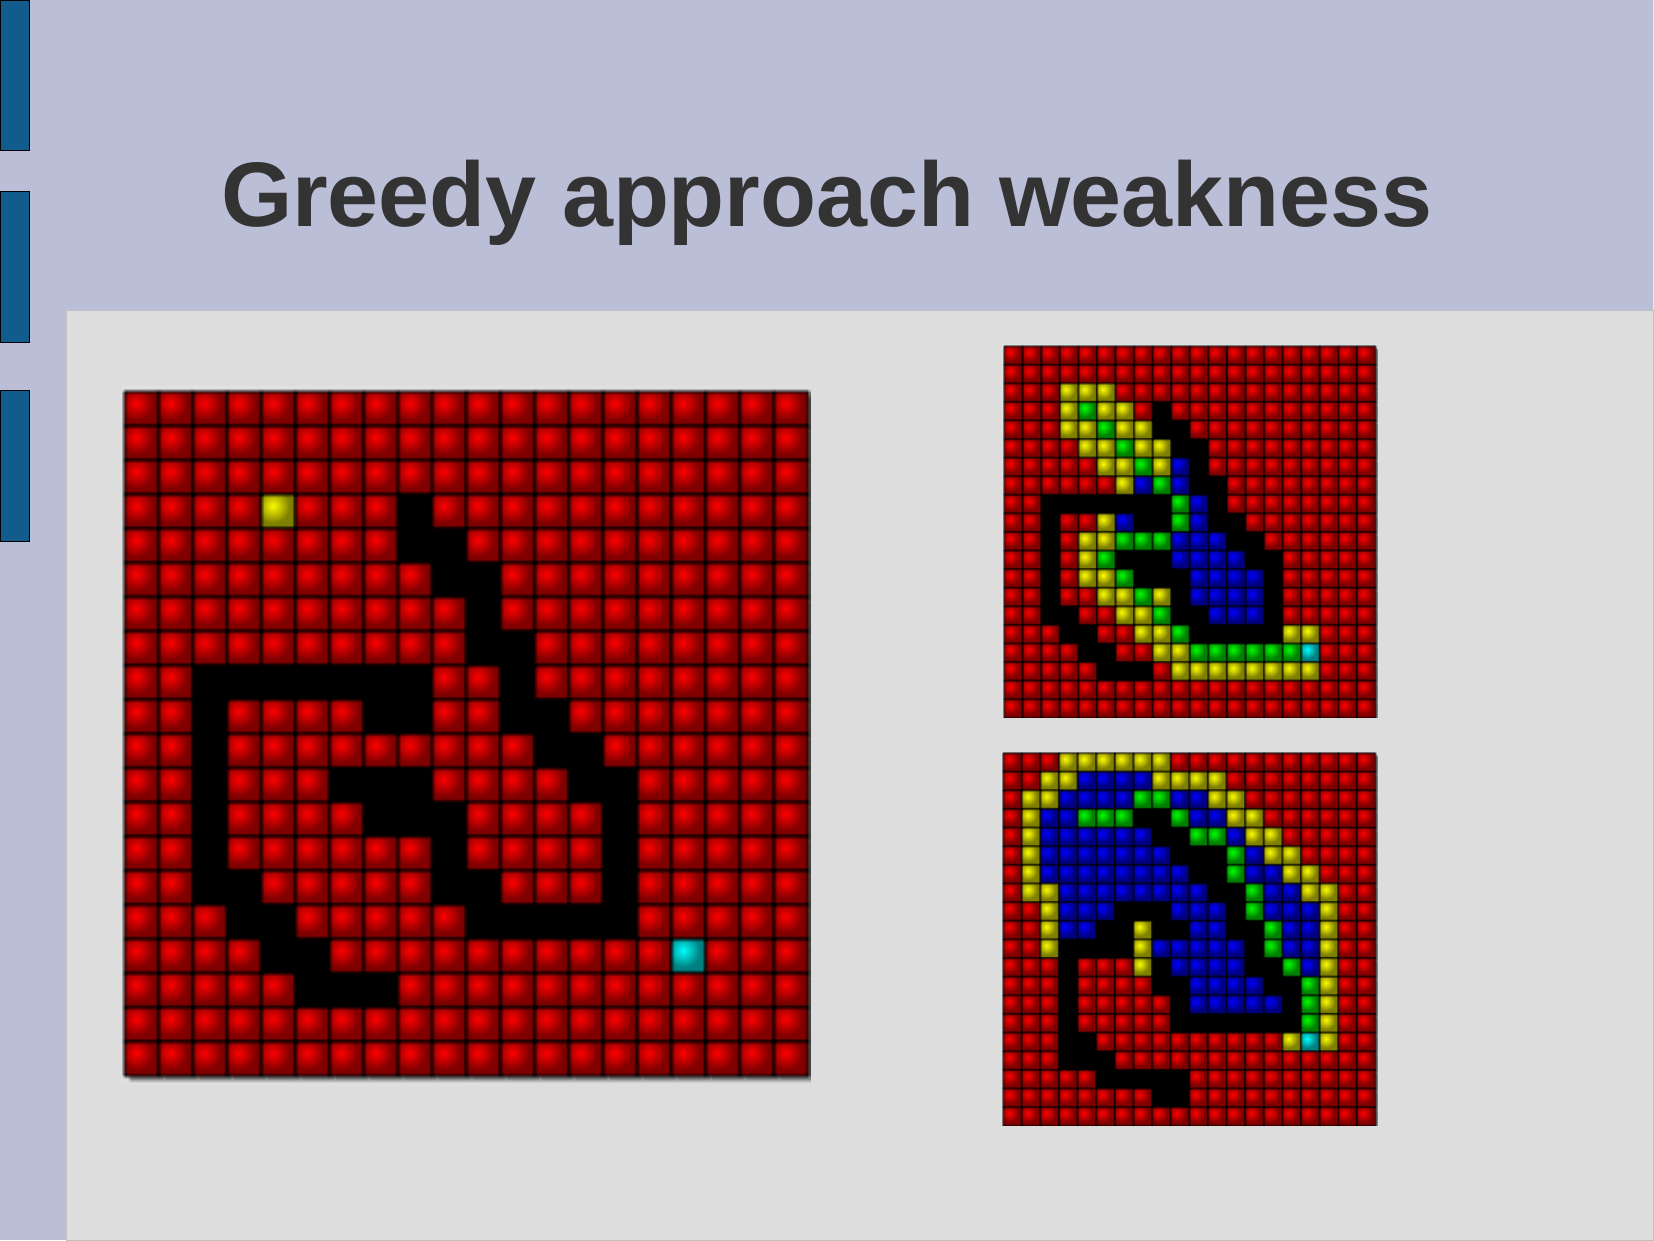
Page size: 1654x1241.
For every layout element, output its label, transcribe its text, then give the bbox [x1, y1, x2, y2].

picture [121, 386, 811, 1085]
picture [1001, 752, 1378, 1126]
title Greedy approach weakness [121, 91, 1534, 299]
picture [1002, 344, 1378, 718]
